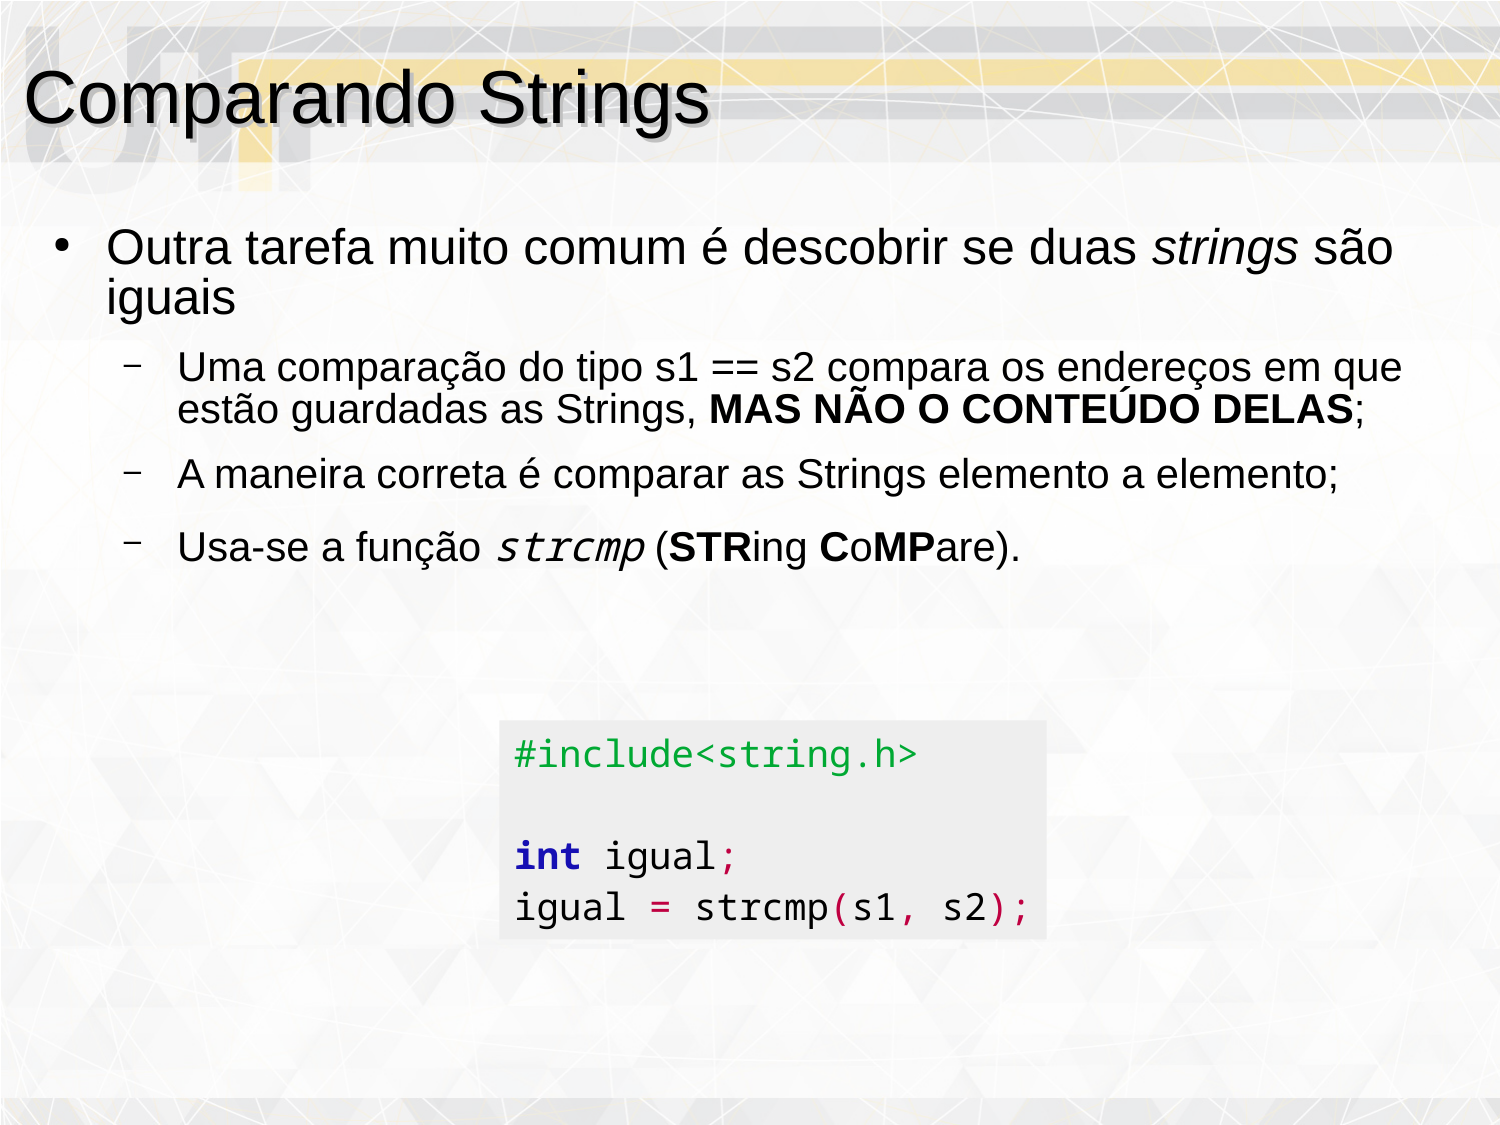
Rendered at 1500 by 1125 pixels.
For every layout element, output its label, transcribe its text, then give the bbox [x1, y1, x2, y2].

title Comparando Strings [23, 18, 1489, 178]
list Outra tarefa muito comum é descobrir se duas strings são iguais Uma comparação do tipo s1 == s2 compara os endereços em que estão guardadas as Strings, MAS NÃO O CONTEÚDO DELAS; A maneira correta é comparar as Strings elemento a elemento; Usa-se a função strcmp (STRing CoMPare). [35, 224, 1477, 1087]
text_box #include<string.h> int igual; igual = strcmp(s1, s2); [499, 720, 1001, 904]
